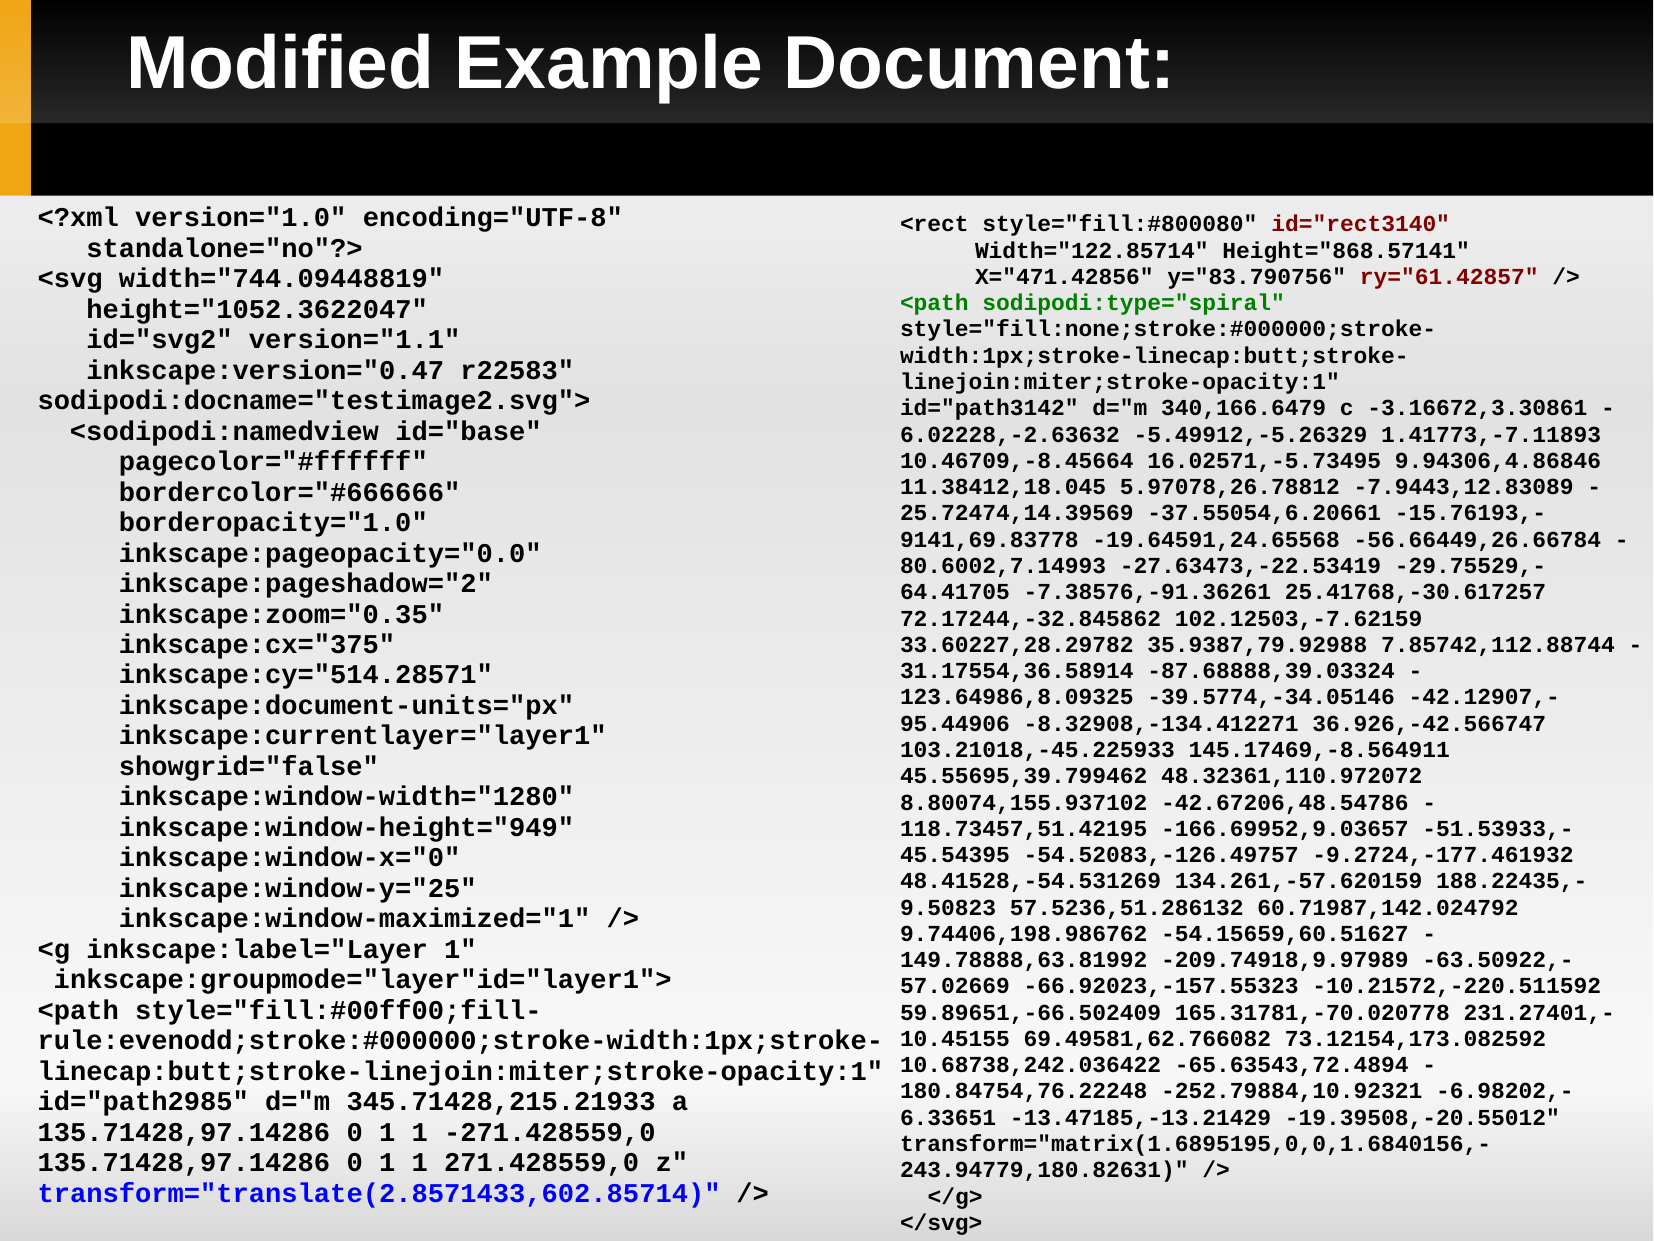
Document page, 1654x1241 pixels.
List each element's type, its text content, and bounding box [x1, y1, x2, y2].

title Modified Example Document: [126, 0, 1538, 166]
picture [0, 0, 1654, 1241]
list <?xml version="1.0" encoding="UTF-8" standalone="no"?> <svg width="744.09448819" height="1052.3622047" id="svg2" version="1.1" inkscape:version="0.47 r22583" sodipodi:docname="testimage2.svg"> <sodipodi:namedview id="base" pagecolor="#ffffff" bordercolor="#666666" borderopacity="1.0" inkscape:pageopacity="0.0" inkscape:pageshadow="2" inkscape:zoom="0.35" inkscape:cx="375" inkscape:cy="514.28571" inkscape:document-units="px" inkscape:currentlayer="layer1" showgrid="false" inkscape:window-width="1280" inkscape:window-height="949" inkscape:window-x="0" inkscape:window-y="25" inkscape:window-maximized="1" /> <g inkscape:label="Layer 1" inkscape:groupmode="layer"id="layer1"> <path style="fill:#00ff00;fill-rule:evenodd;stroke:#000000;stroke-width:1px;stroke-linecap:butt;stroke-linejoin:miter;stroke-opacity:1" id="path2985" d="m 345.71428,215.21933 a 135.71428,97.14286 0 1 1 -271.428559,0 135.71428,97.14286 0 1 1 271.428559,0 z" transform="translate(2.8571433,602.85714)" /> [37, 204, 901, 1241]
list <rect style="fill:#800080" id="rect3140" Width="122.85714" Height="868.57141" X="471.42856" y="83.790756" ry="61.42857" /> <path sodipodi:type="spiral" style="fill:none;stroke:#000000;stroke-width:1px;stroke-linecap:butt;stroke-linejoin:miter;stroke-opacity:1" id="path3142" d="m 340,166.6479 c -3.16672,3.30861 -6.02228,-2.63632 -5.49912,-5.26329 1.41773,-7.11893 10.46709,-8.45664 16.02571,-5.73495 9.94306,4.86846 11.38412,18.045 5.97078,26.78812 -7.9443,12.83089 -25.72474,14.39569 -37.55054,6.20661 -15.76193,-9141,69.83778 -19.64591,24.65568 -56.66449,26.66784 -80.6002,7.14993 -27.63473,-22.53419 -29.75529,-64.41705 -7.38576,-91.36261 25.41768,-30.617257 72.17244,-32.845862 102.12503,-7.62159 33.60227,28.29782 35.9387,79.92988 7.85742,112.88744 -31.17554,36.58914 -87.68888,39.03324 -123.64986,8.09325 -39.5774,-34.05146 -42.12907,-95.44906 -8.32908,-134.412271 36.926,-42.566747 103.21018,-45.225933 145.17469,-8.564911 45.55695,39.799462 48.32361,110.972072 8.80074,155.937102 -42.67206,48.54786 -118.73457,51.42195 -166.69952,9.03657 -51.53933,-45.54395 -54.52083,-126.49757 -9.2724,-177.461932 48.41528,-54.531269 134.261,-57.620159 188.22435,-9.50823 57.5236,51.286132 60.71987,142.024792 9.74406,198.986762 -54.15659,60.51627 -149.78888,63.81992 -209.74918,9.97989 -63.50922,-57.02669 -66.92023,-157.55323 -10.21572,-220.511592 59.89651,-66.502409 165.31781,-70.020778 231.27401,-10.45155 69.49581,62.766082 73.12154,173.082592 10.68738,242.036422 -65.63543,72.4894 -180.84754,76.22248 -252.79884,10.92321 -6.98202,-6.33651 -13.47185,-13.21429 -19.39508,-20.55012" transform="matrix(1.6895195,0,0,1.6840156,-243.94779,180.82631)" /> </g> </svg> [900, 212, 1653, 1241]
